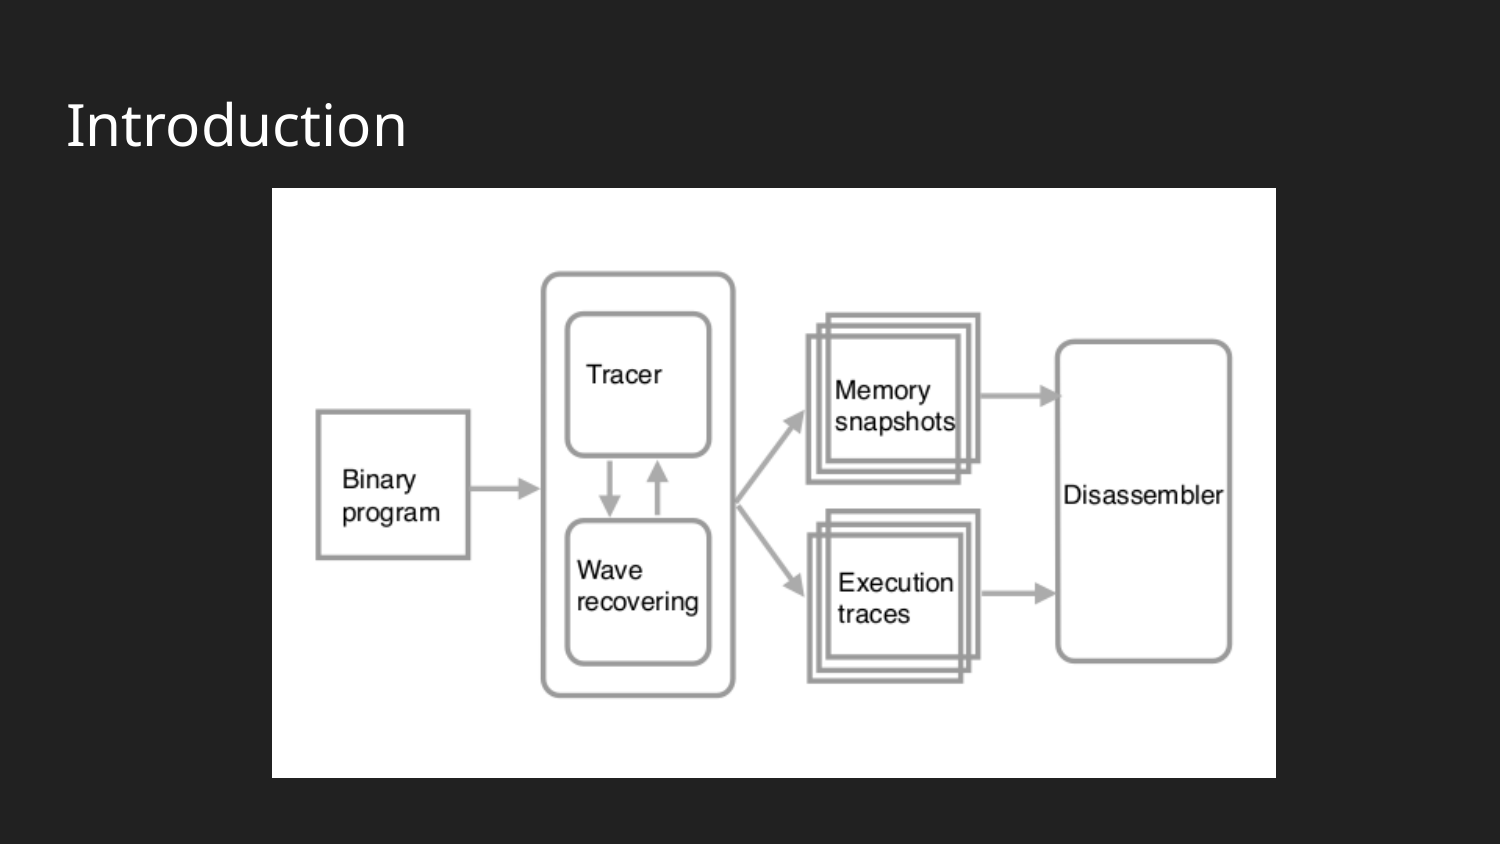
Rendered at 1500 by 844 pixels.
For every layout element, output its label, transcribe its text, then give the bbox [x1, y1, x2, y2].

title Introduction [51, 72, 1449, 167]
picture [272, 188, 1276, 778]
